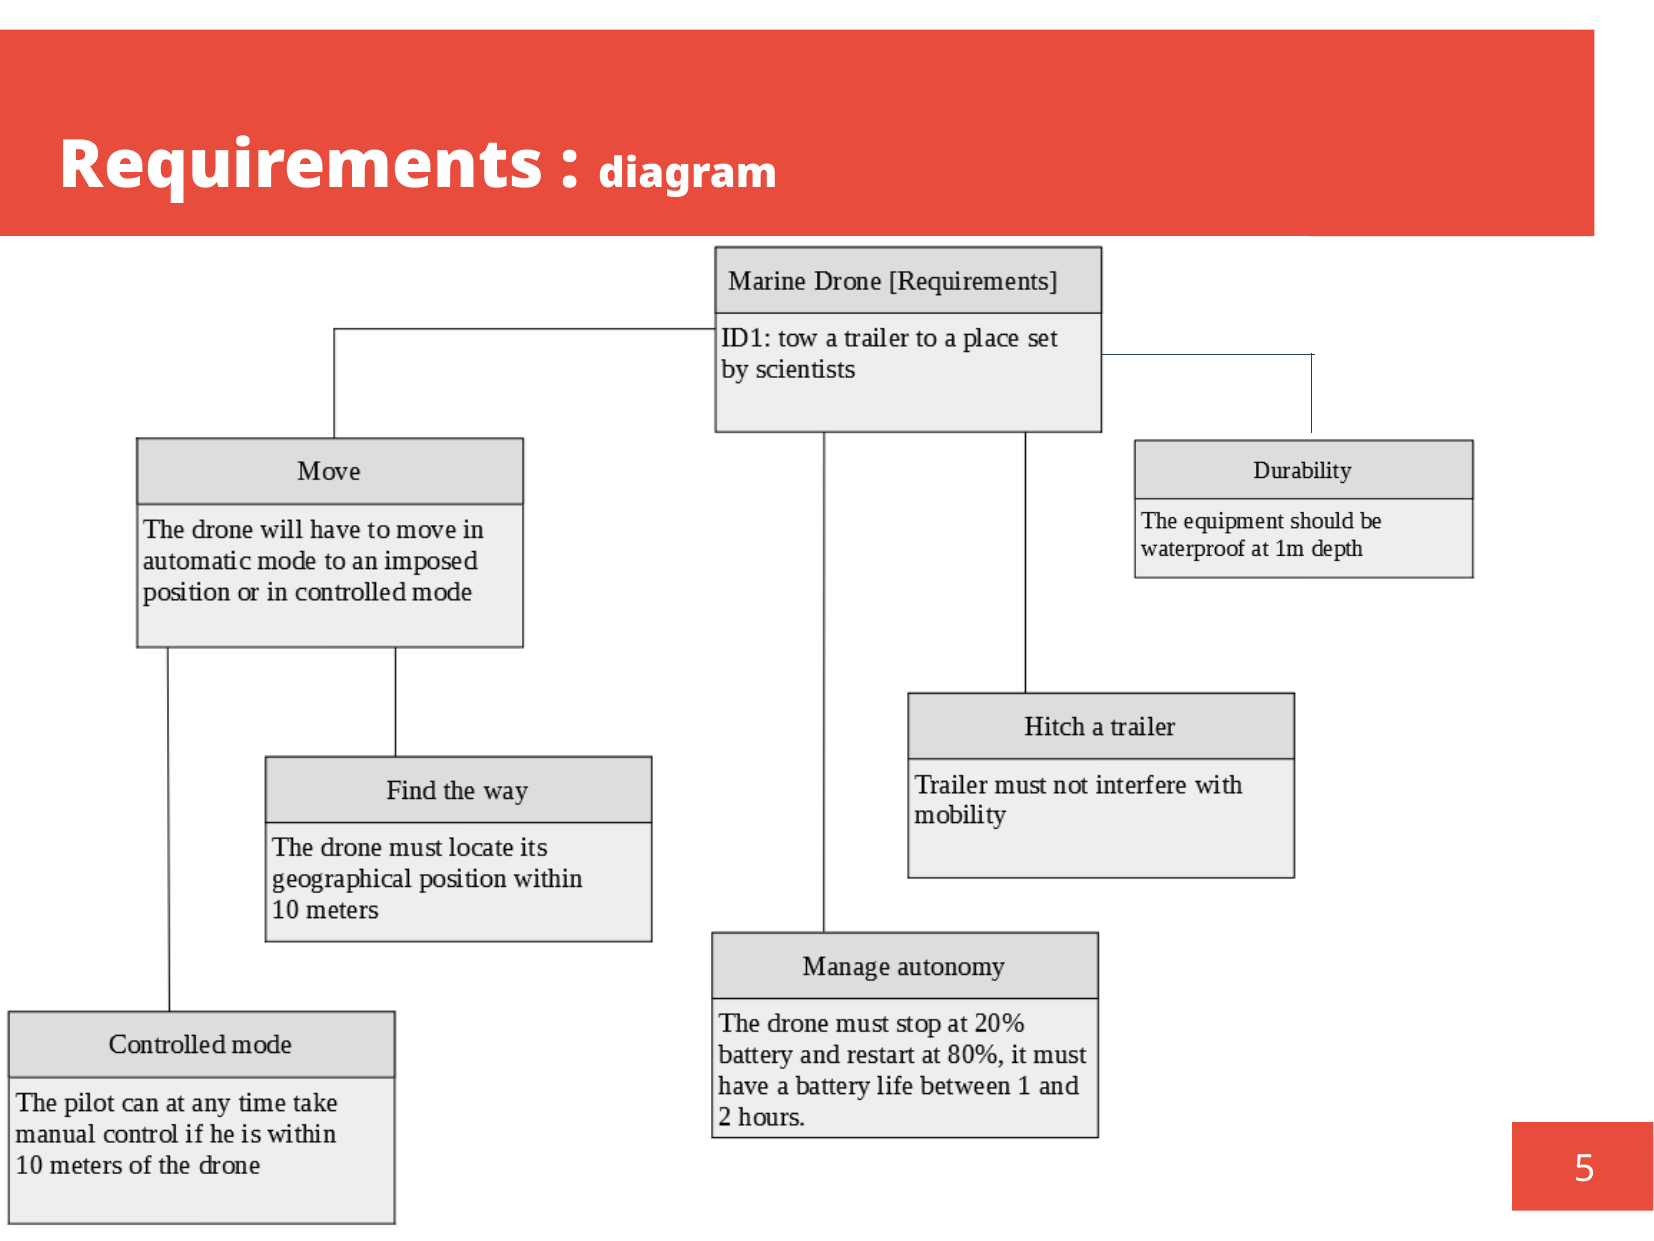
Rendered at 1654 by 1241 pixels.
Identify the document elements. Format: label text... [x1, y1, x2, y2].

picture [0, 236, 1512, 1235]
text_box 5 [1559, 1133, 1619, 1196]
title Requirements : diagram [59, 59, 1595, 207]
